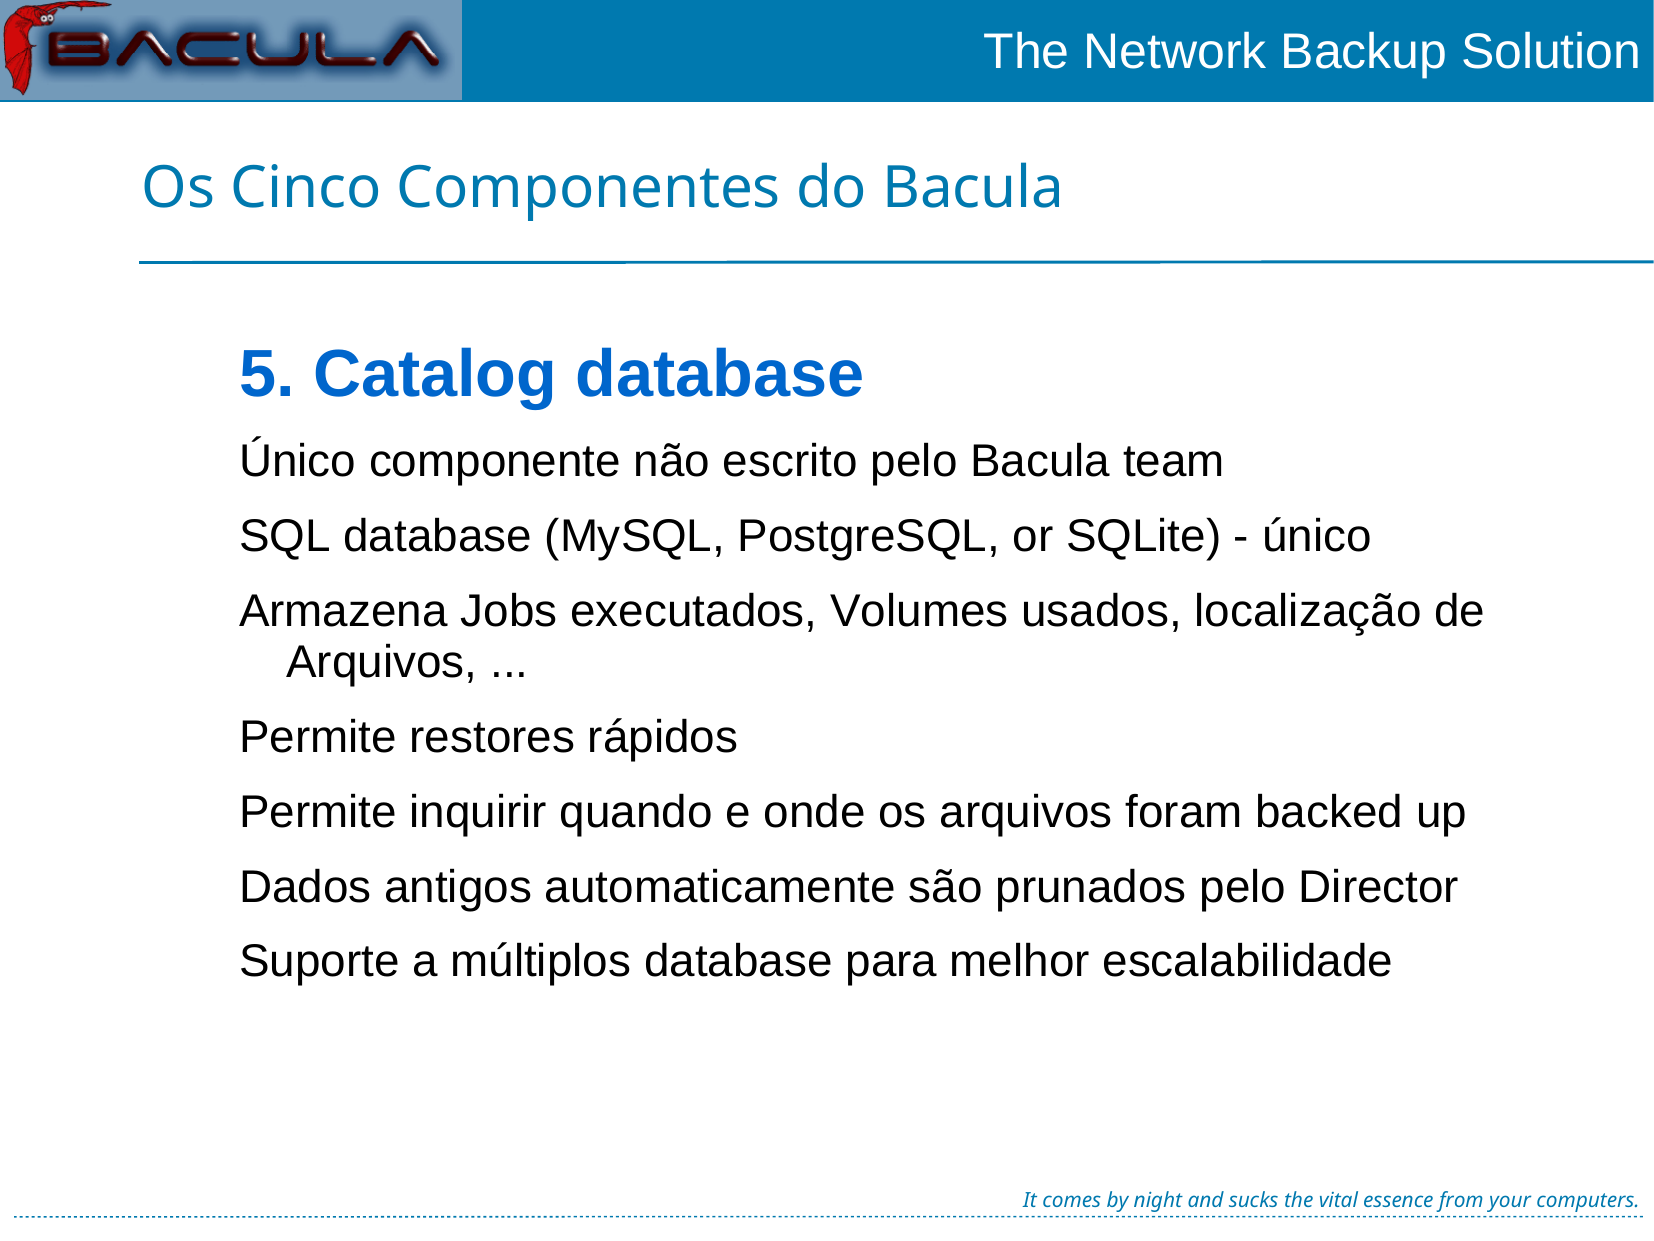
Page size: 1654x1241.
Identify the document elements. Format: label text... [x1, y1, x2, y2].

list 5. Catalog database Único componente não escrito pelo Bacula team SQL database (MySQL, PostgreSQL, or SQLite) - único Armazena Jobs executados, Volumes usados, localização de Arquivos, ... Permite restores rápidos Permite inquirir quando e onde os arquivos foram backed up Dados antigos automaticamente são prunados pelo Director Suporte a múltiplos database para melhor escalabilidade [144, 336, 1538, 1126]
title Os Cinco Componentes do Bacula [141, 112, 1501, 226]
picture [0, 0, 461, 99]
